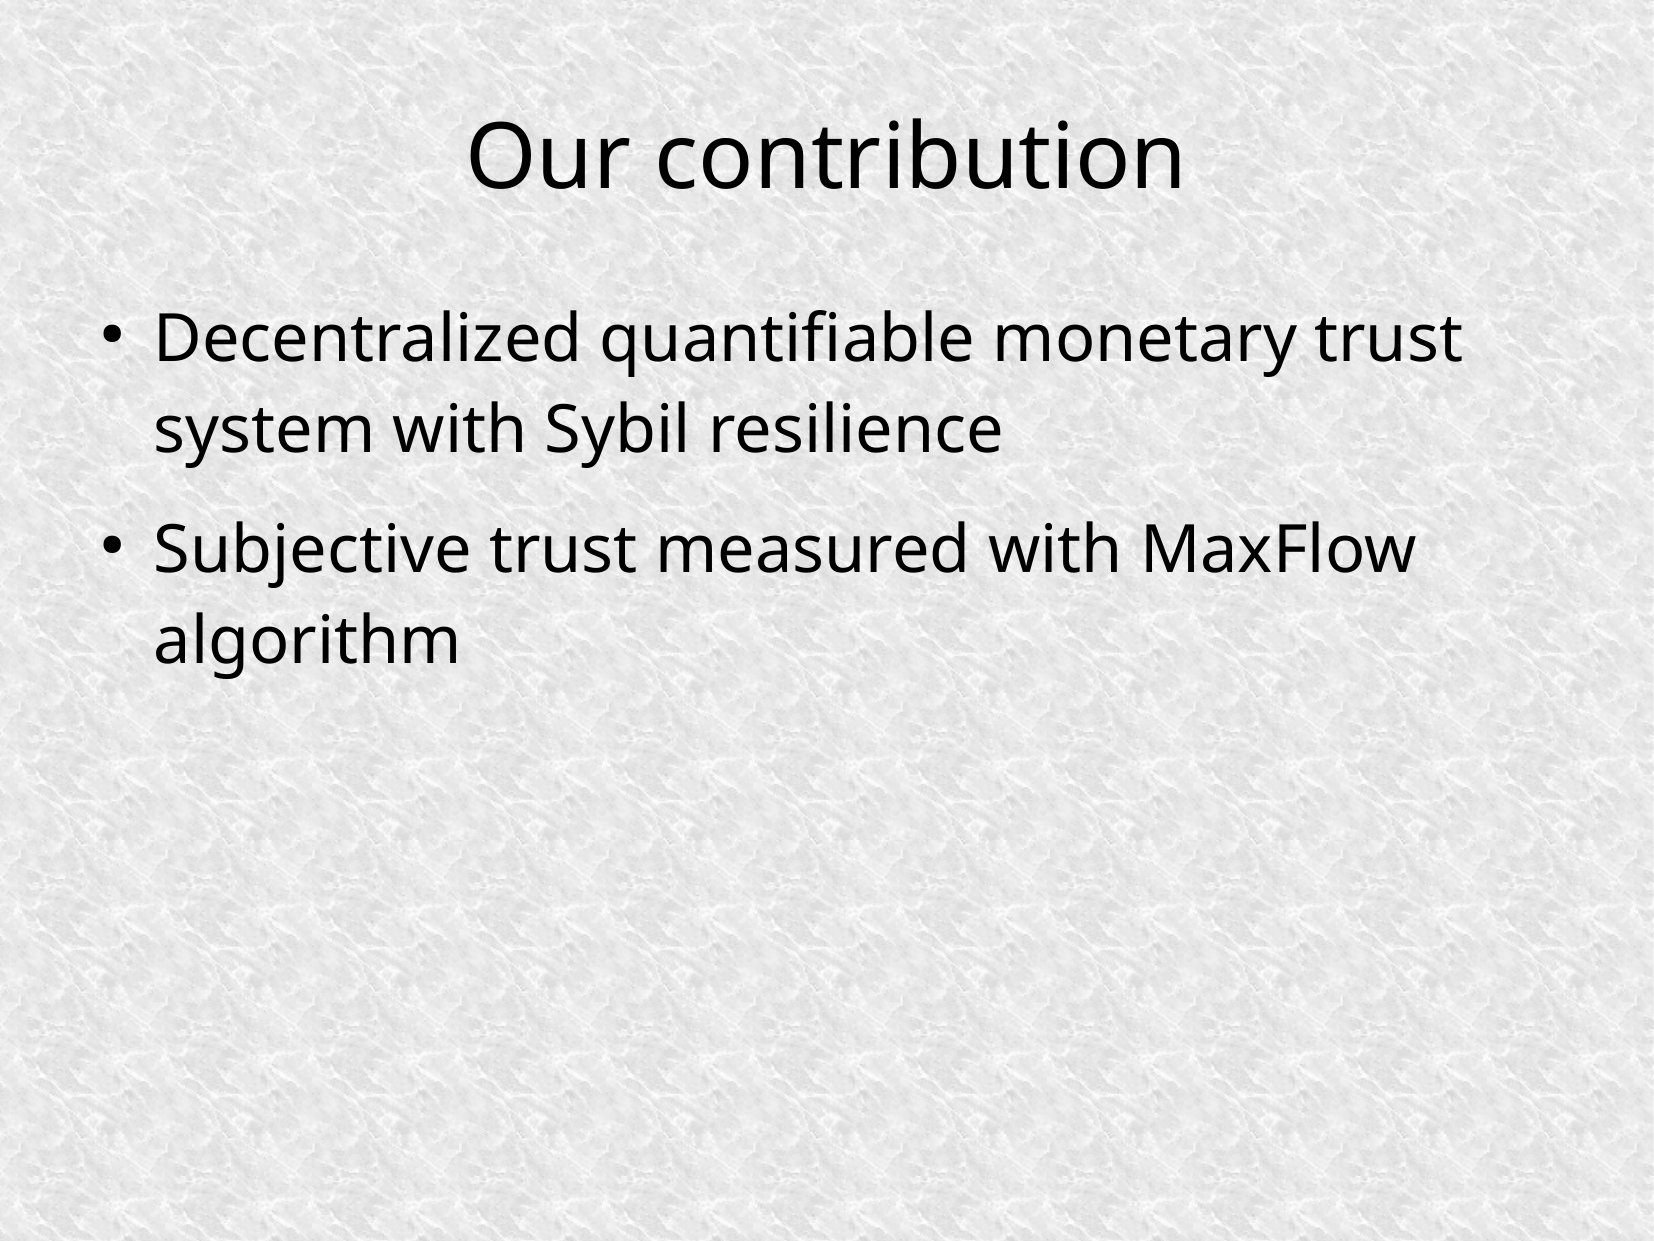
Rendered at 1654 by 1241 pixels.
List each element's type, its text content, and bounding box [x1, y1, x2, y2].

list Decentralized quantifiable monetary trust system with Sybil resilience Subjective trust measured with MaxFlow algorithm [82, 290, 1571, 1010]
picture [0, 0, 1654, 1241]
title Our contribution [82, 49, 1571, 257]
